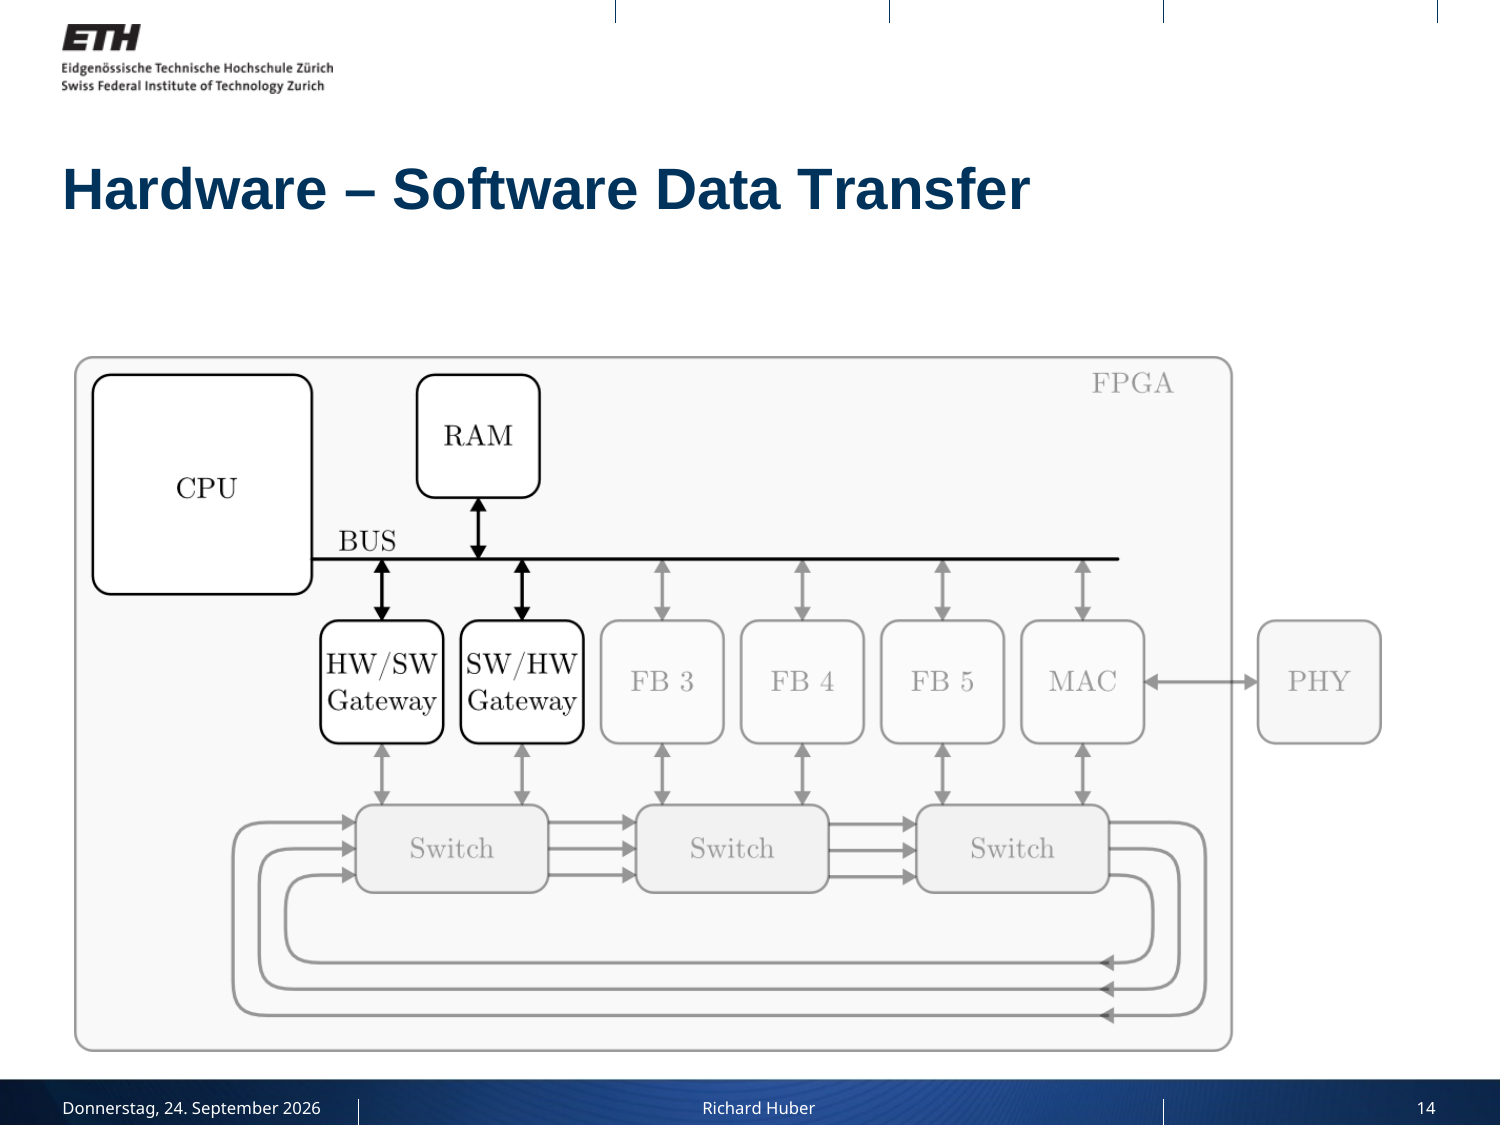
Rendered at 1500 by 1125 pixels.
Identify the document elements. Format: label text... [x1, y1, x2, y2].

picture [74, 356, 1382, 1052]
picture [62, 24, 333, 94]
picture [0, 1078, 1500, 1125]
title Hardware – Software Data Transfer [62, 157, 1438, 296]
